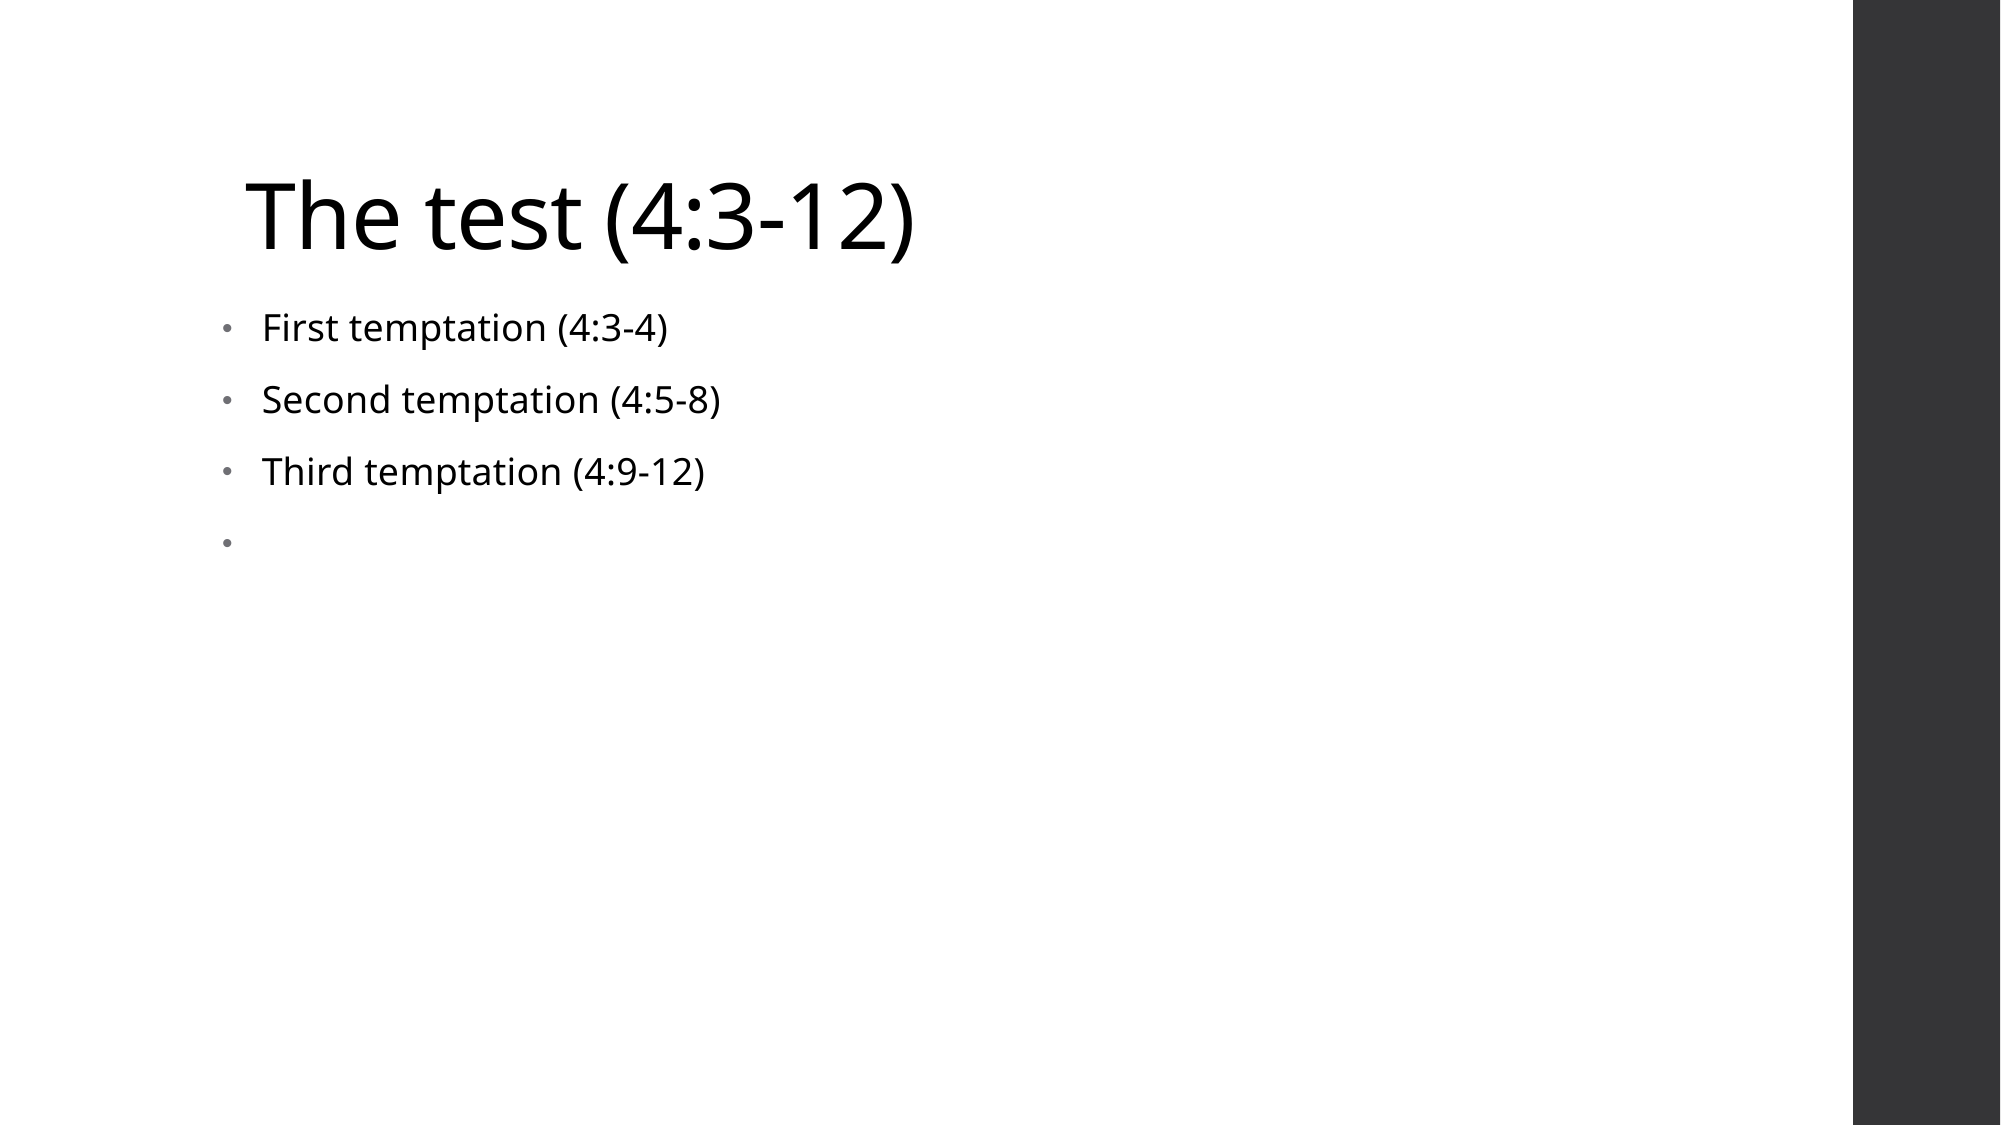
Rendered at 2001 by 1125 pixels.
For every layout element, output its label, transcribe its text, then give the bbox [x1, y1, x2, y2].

title The test (4:3-12) [206, 60, 1797, 278]
list First temptation (4:3-4) Second temptation (4:5-8) Third temptation (4:9-12) [206, 299, 1617, 1014]
